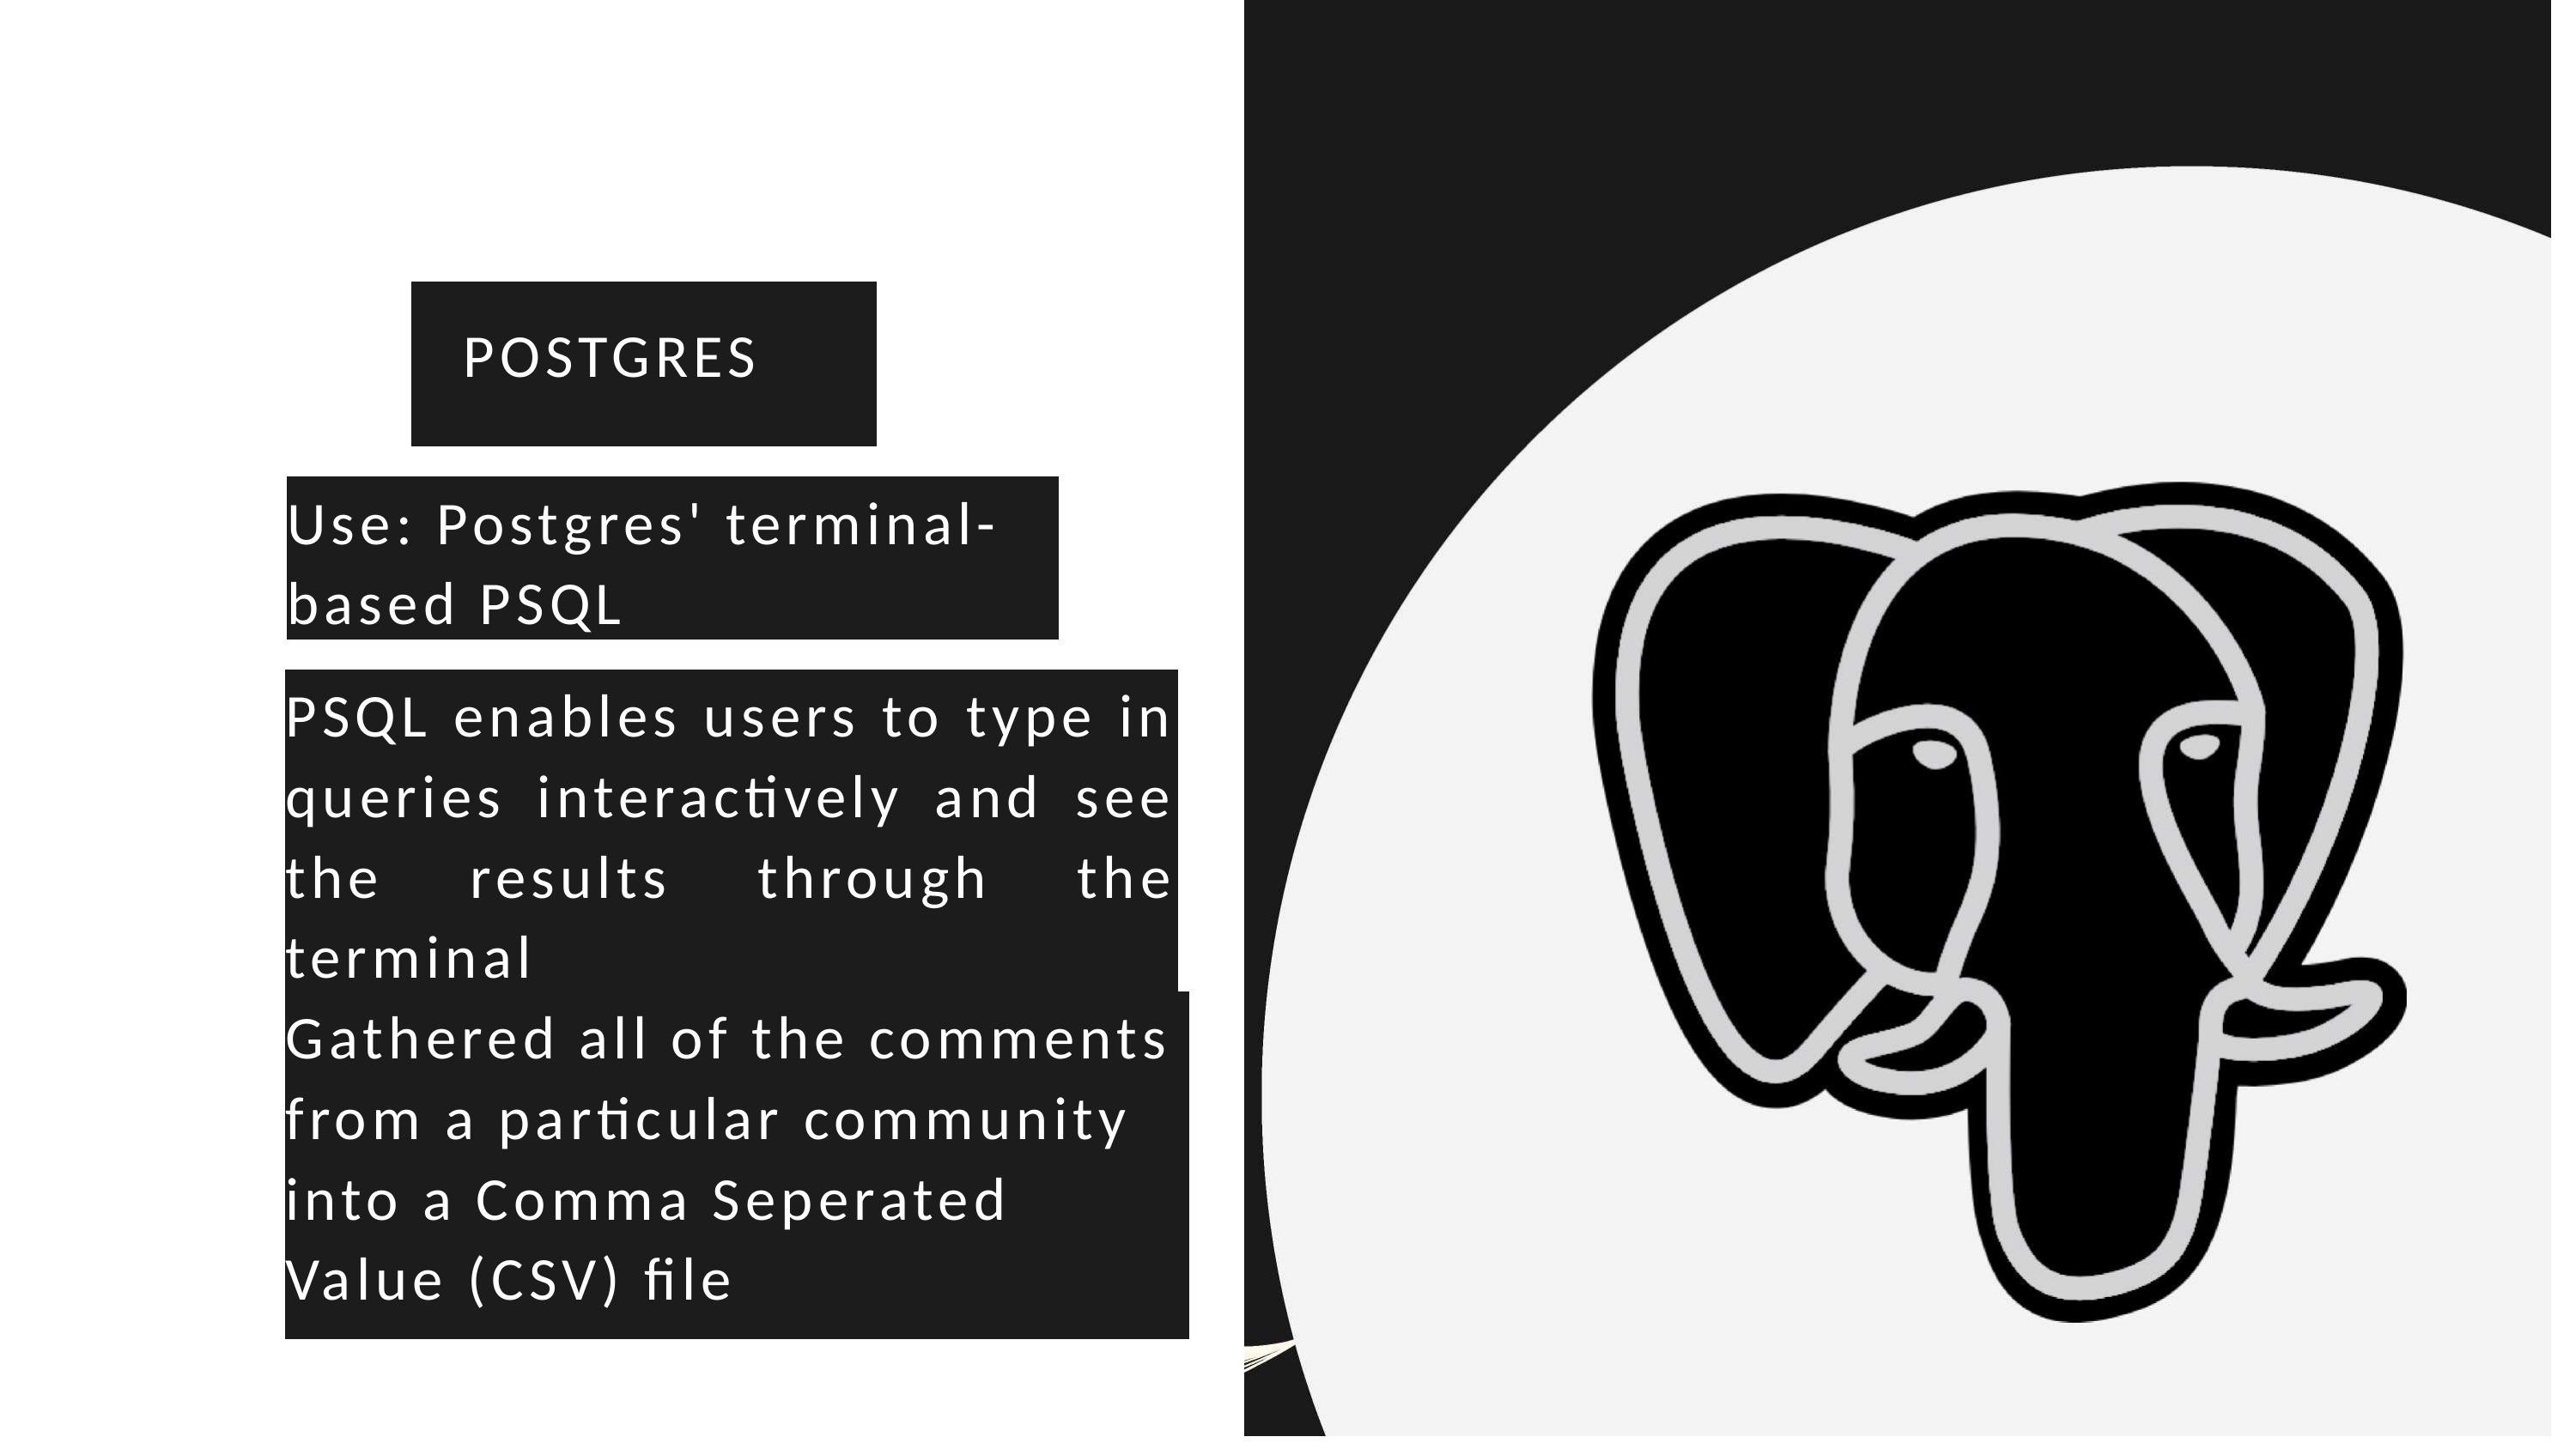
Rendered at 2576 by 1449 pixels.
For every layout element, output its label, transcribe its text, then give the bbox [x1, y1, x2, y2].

text_box [411, 282, 877, 446]
text_box PSQL enables users to type in queries interactively and see the results through the terminal [285, 670, 1178, 991]
text_box POSTGRES [451, 325, 1528, 400]
text_box Gathered all of the comments from a particular community into a Comma Seperated Value (CSV) file [285, 991, 1189, 1339]
text_box Use: Postgres' terminal-based PSQL [287, 476, 1059, 640]
picture [1244, 0, 2551, 1436]
